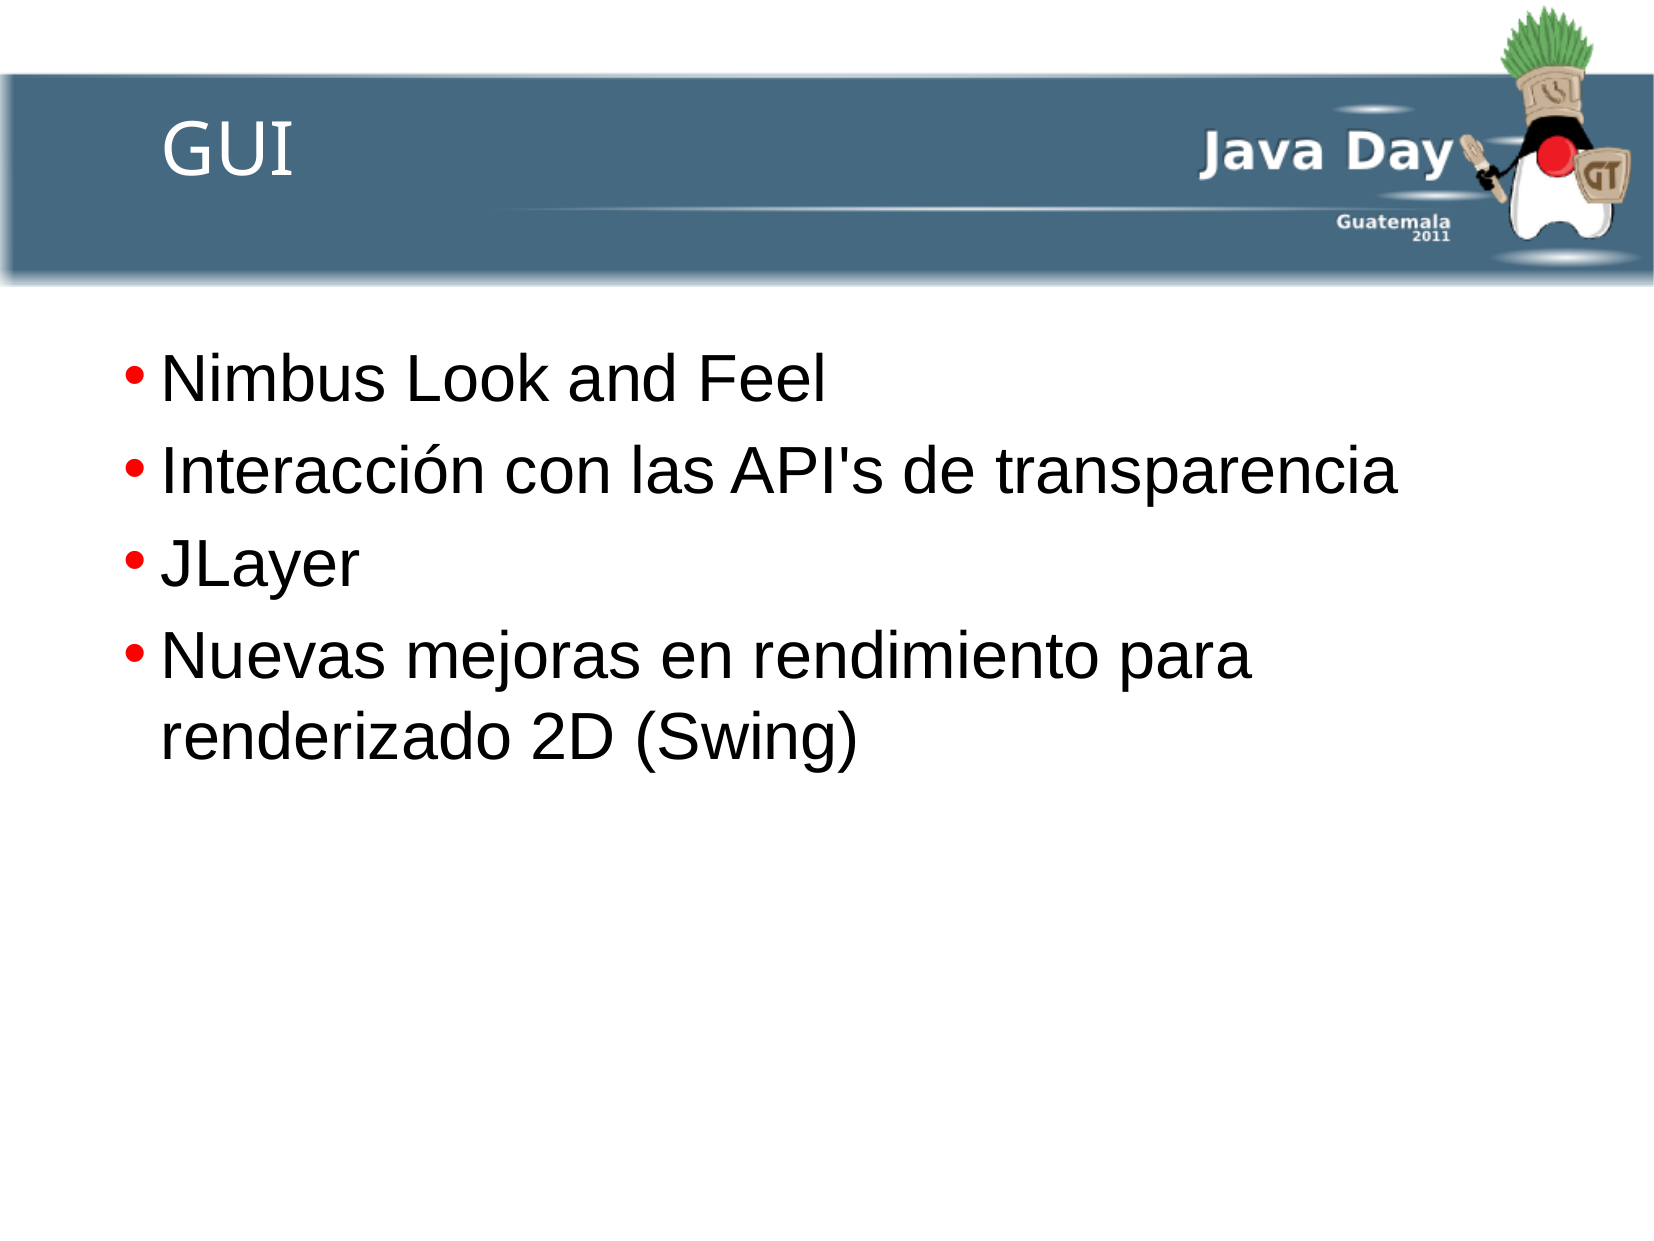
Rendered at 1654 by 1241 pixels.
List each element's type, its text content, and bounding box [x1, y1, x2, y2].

list Nimbus Look and Feel Interacción con las API's de transparencia JLayer Nuevas mejoras en rendimiento para renderizado 2D (Swing) [123, 332, 1487, 1136]
title GUI [160, 97, 1532, 259]
picture [0, 3, 1654, 287]
